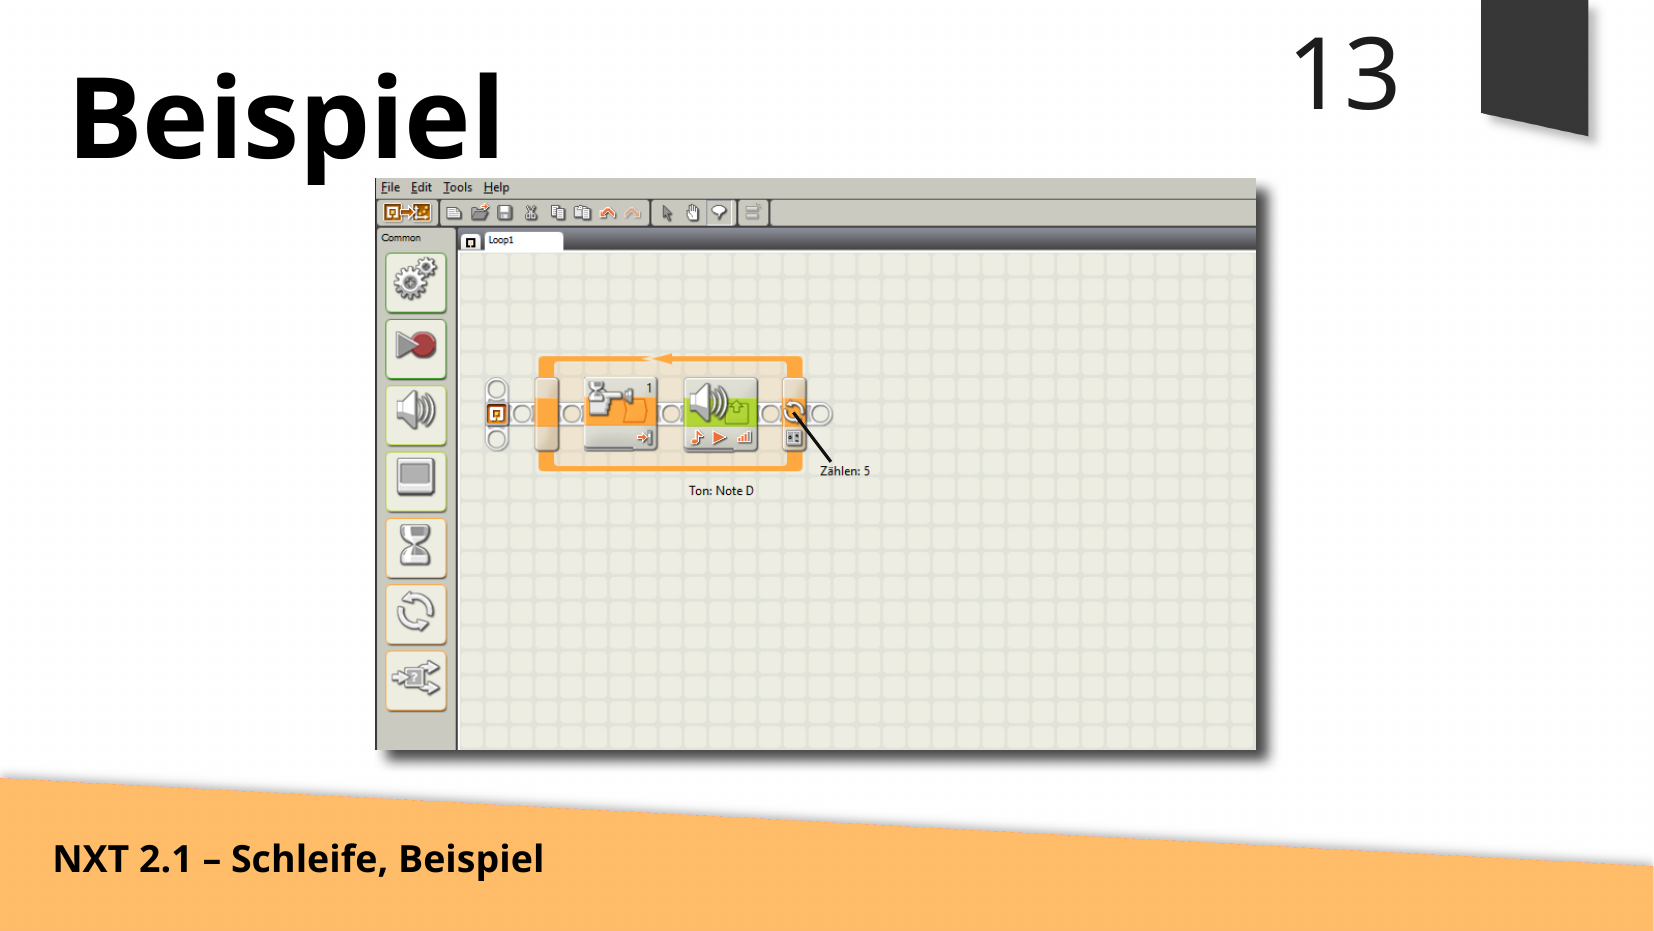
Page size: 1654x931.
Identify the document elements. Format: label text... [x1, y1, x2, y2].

text_box <number> [1463, 0, 1602, 157]
picture [0, 0, 1654, 931]
title Beispiel [67, 24, 1447, 205]
text_box NXT 2.1 – Schleife, Beispiel [37, 825, 751, 901]
